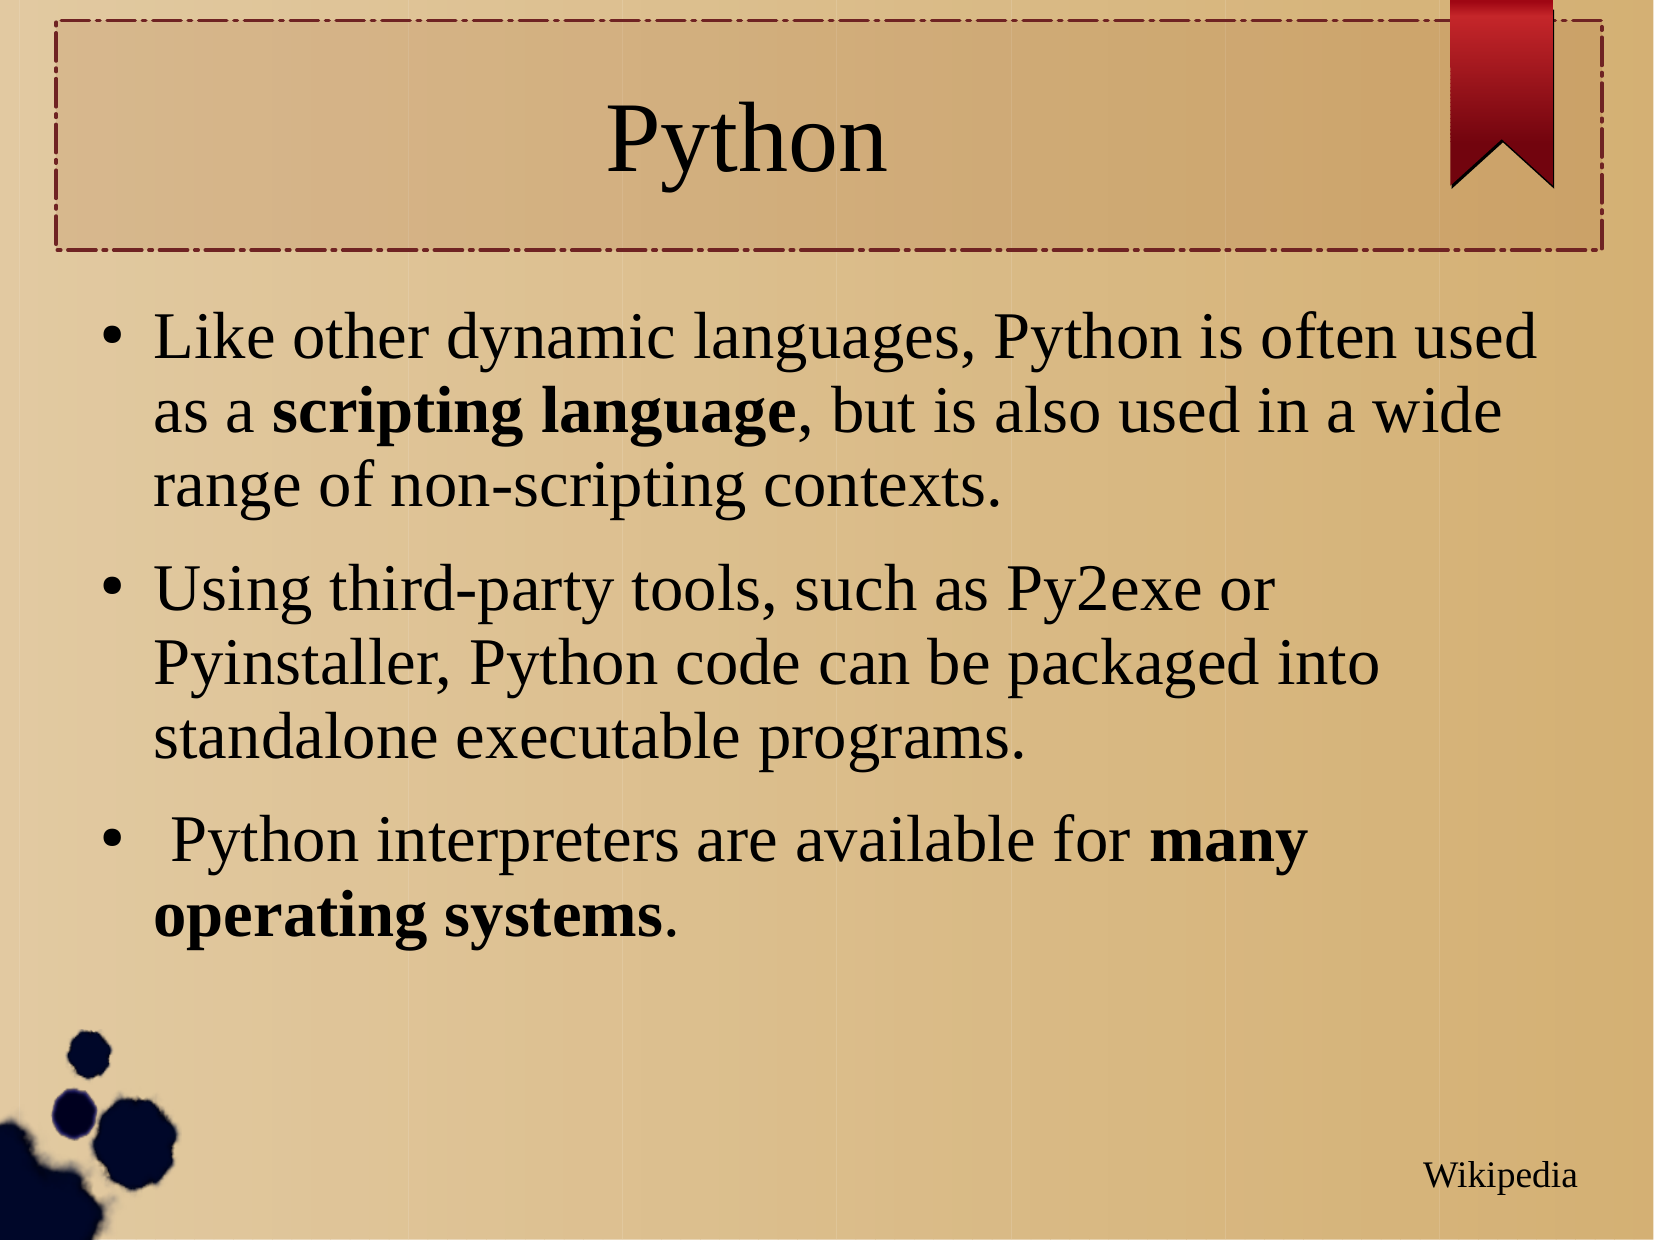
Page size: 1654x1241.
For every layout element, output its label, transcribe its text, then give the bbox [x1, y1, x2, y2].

title Python [82, 47, 1412, 229]
list Like other dynamic languages, Python is often used as a scripting language, but is also used in a wide range of non-scripting contexts. Using third-party tools, such as Py2exe or Pyinstaller, Python code can be packaged into standalone executable programs. Python interpreters are available for many operating systems. [82, 299, 1571, 1019]
text_box Wikipedia [1408, 1146, 1593, 1204]
